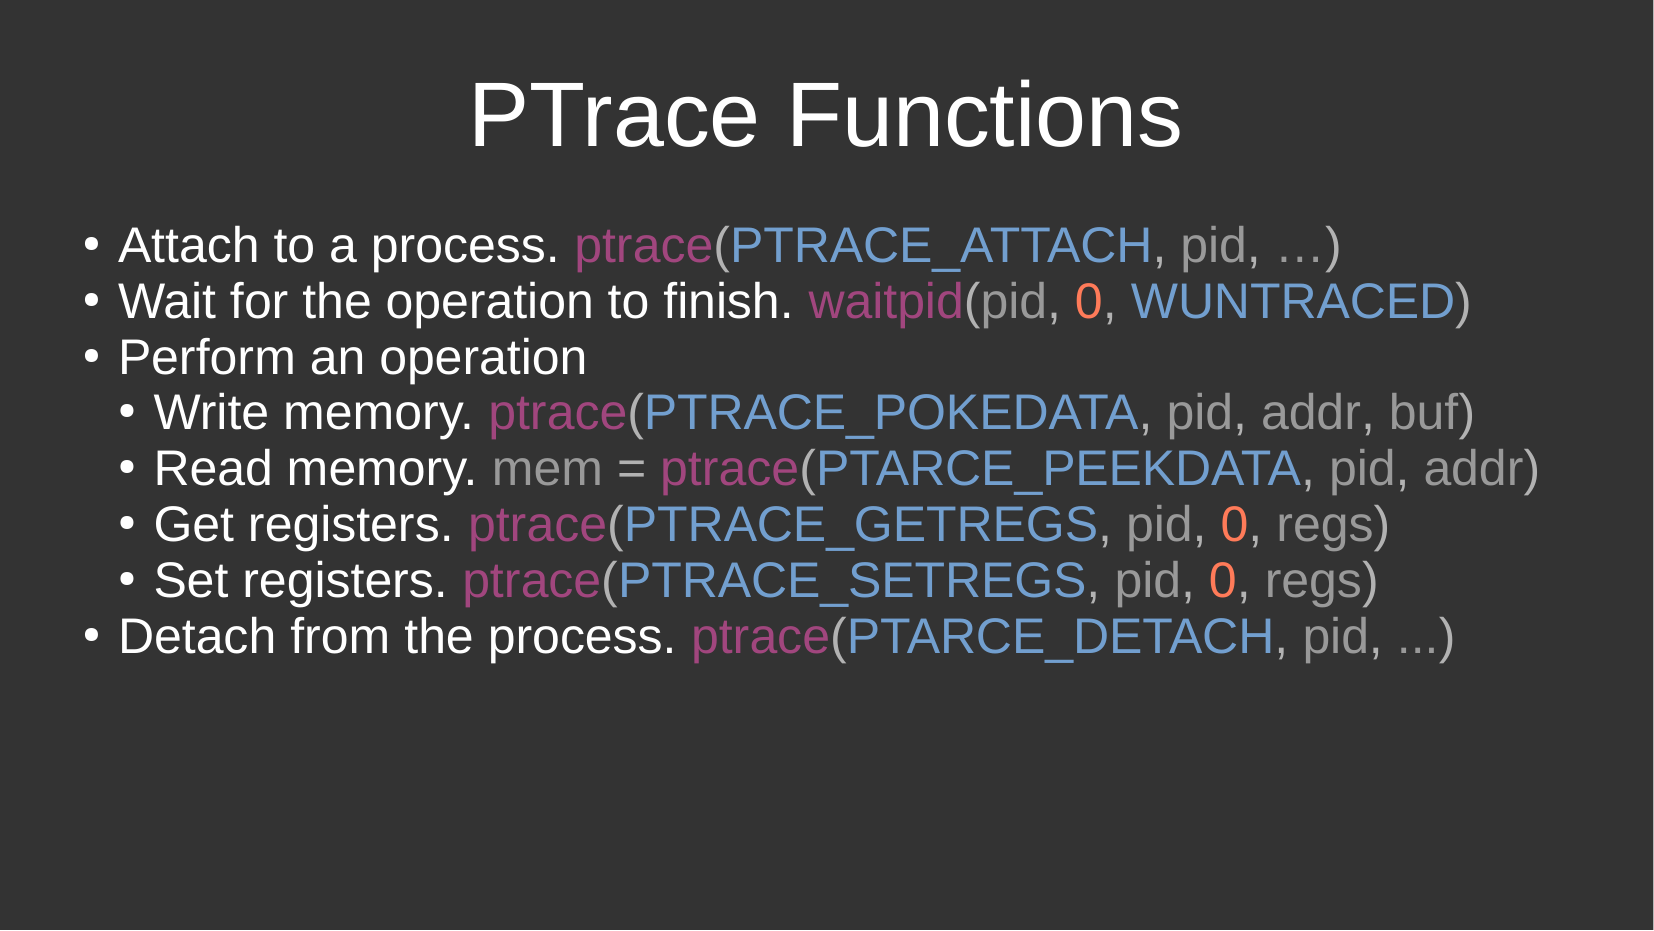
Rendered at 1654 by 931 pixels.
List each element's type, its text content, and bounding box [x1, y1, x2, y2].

title PTrace Functions [82, 37, 1571, 193]
subtitle Attach to a process. ptrace(PTRACE_ATTACH, pid, …) Wait for the operation to finish. waitpid(pid, 0, WUNTRACED) Perform an operation Write memory. ptrace(PTRACE_POKEDATA, pid, addr, buf) Read memory. mem = ptrace(PTARCE_PEEKDATA, pid, addr) Get registers. ptrace(PTRACE_GETREGS, pid, 0, regs) Set registers. ptrace(PTRACE_SETREGS, pid, 0, regs) Detach from the process. ptrace(PTARCE_DETACH, pid, ...) [82, 217, 1571, 758]
